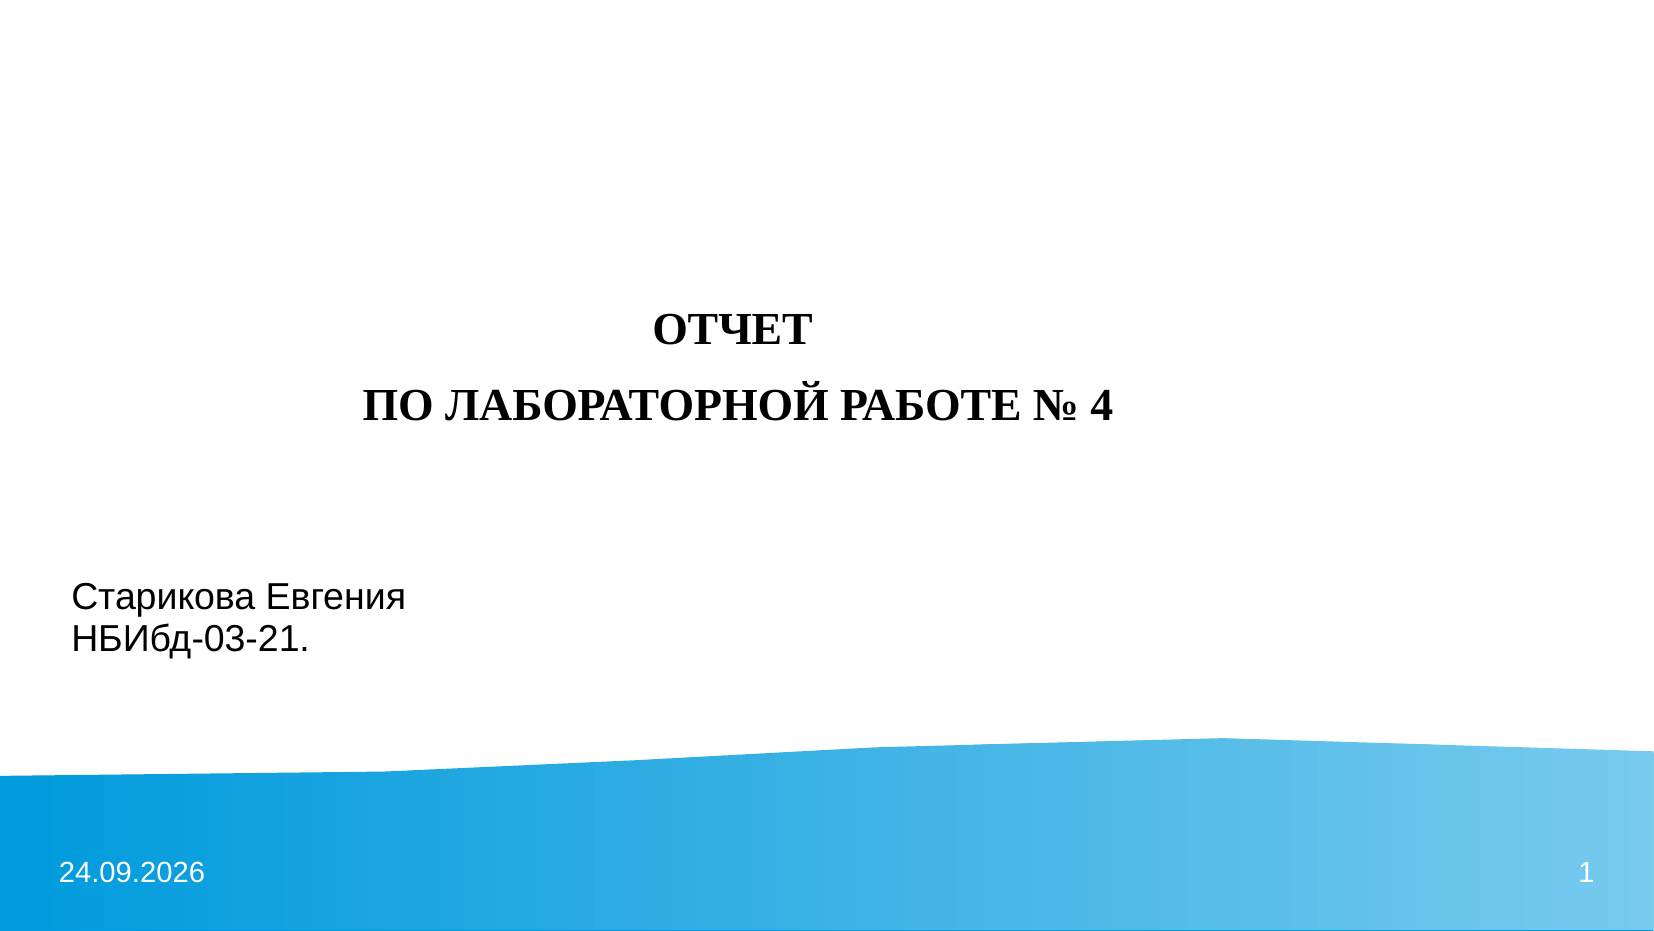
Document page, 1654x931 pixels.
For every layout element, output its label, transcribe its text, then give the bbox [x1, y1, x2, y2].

title ОТЧЕТ ПО ЛАБОРАТОРНОЙ РАБОТЕ № 4 [0, 265, 1477, 443]
text_box Старикова Евгения НБИбд-03-21. [56, 567, 1595, 709]
